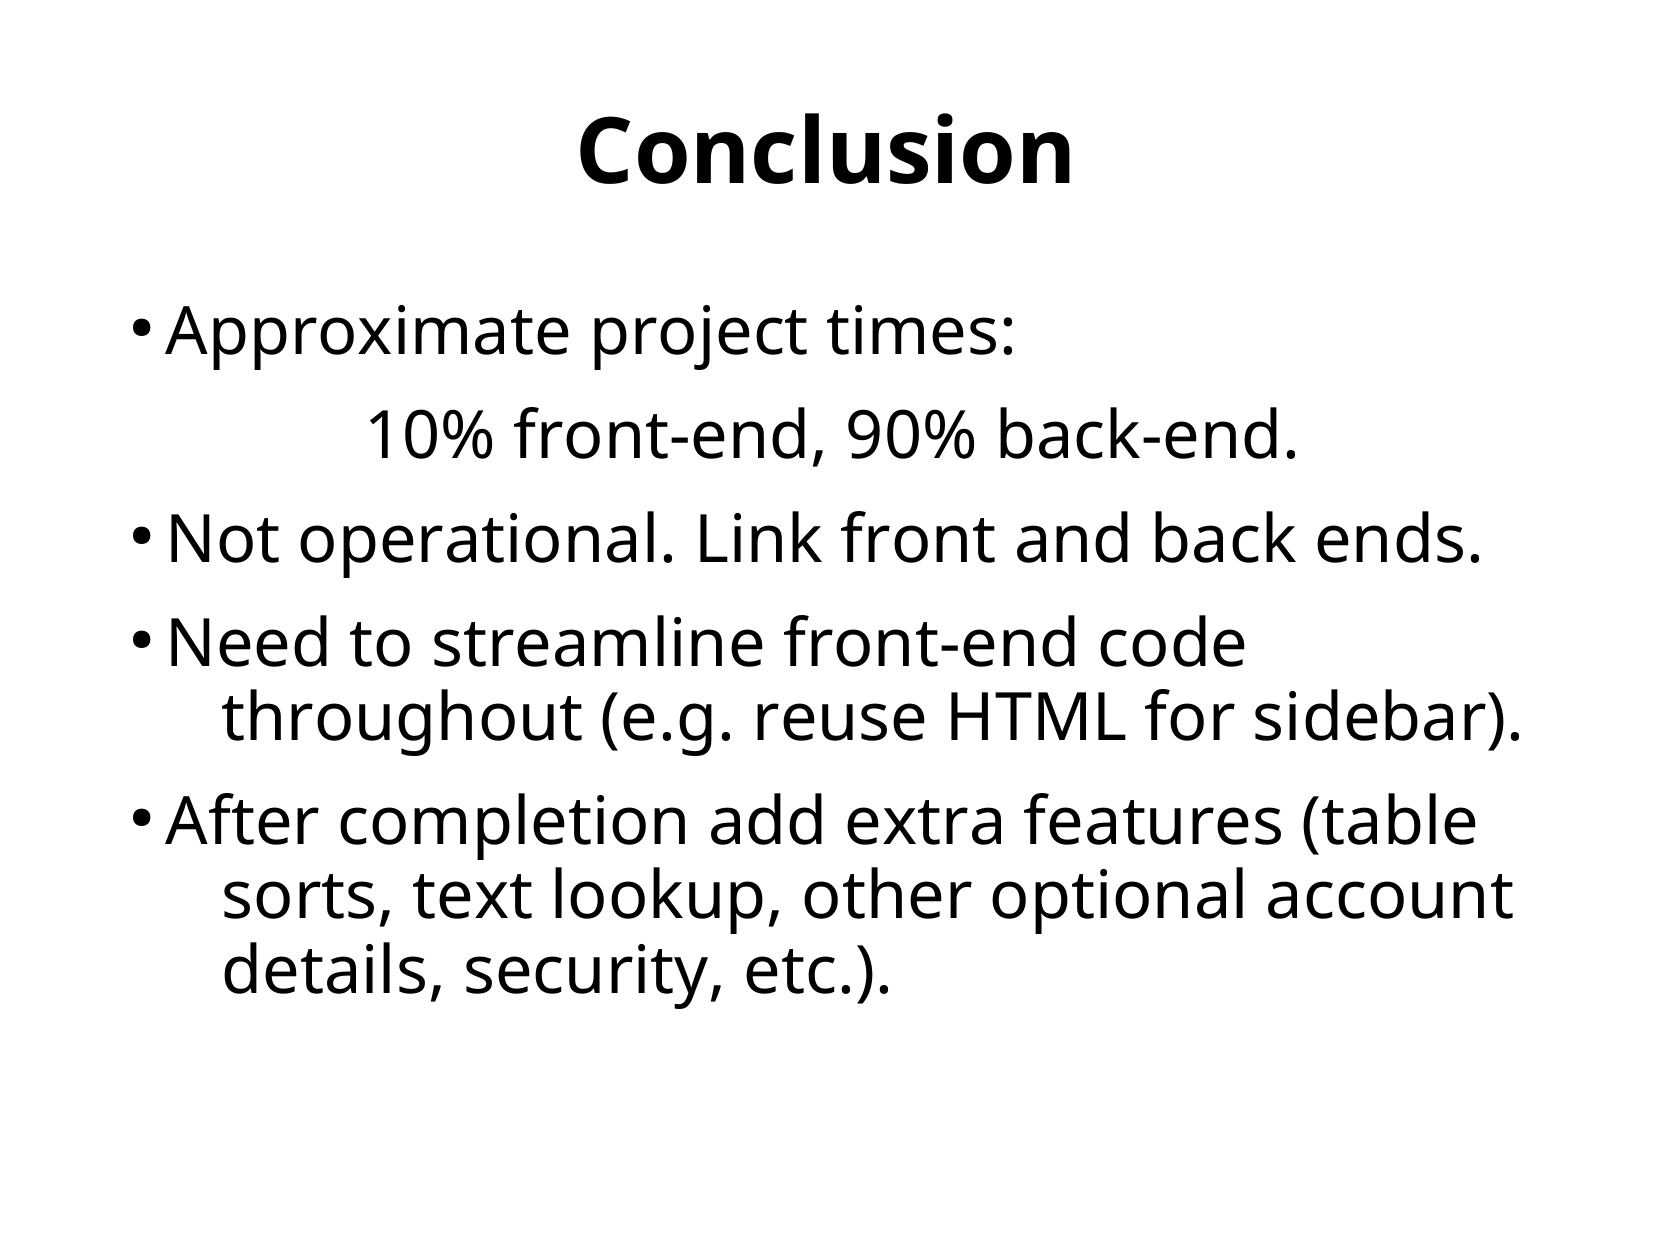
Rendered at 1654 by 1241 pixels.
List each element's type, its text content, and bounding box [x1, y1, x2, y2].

list Approximate project times: 10% front-end, 90% back-end. Not operational. Link front and back ends. Need to streamline front-end code throughout (e.g. reuse HTML for sidebar). After completion add extra features (table sorts, text lookup, other optional account details, security, etc.). [129, 290, 1536, 1109]
title Conclusion [82, 49, 1571, 257]
